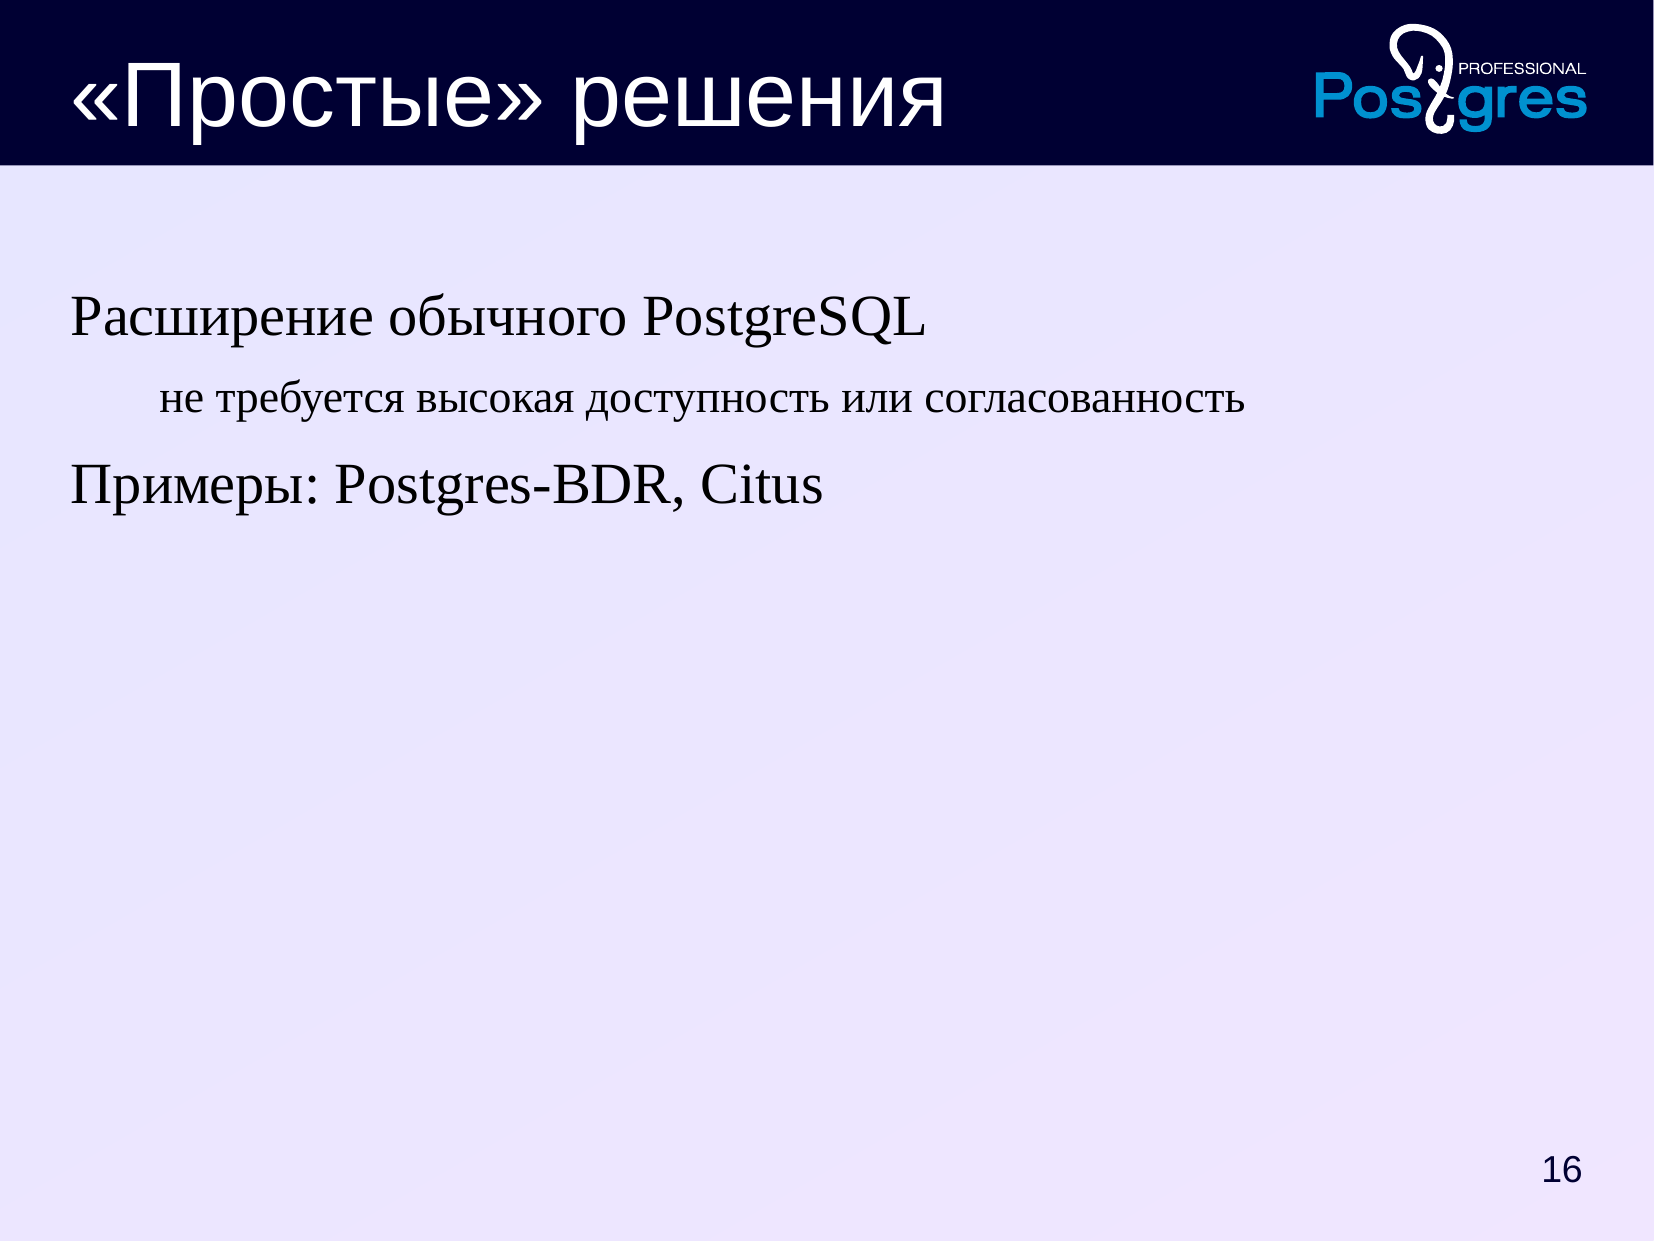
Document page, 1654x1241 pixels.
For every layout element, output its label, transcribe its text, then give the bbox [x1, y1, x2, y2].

list Расширение обычного PostgreSQL не требуется высокая доступность или согласованность Примеры: Postgres-BDR, Citus [70, 283, 1559, 1003]
title «Простые» решения [70, 43, 1241, 147]
